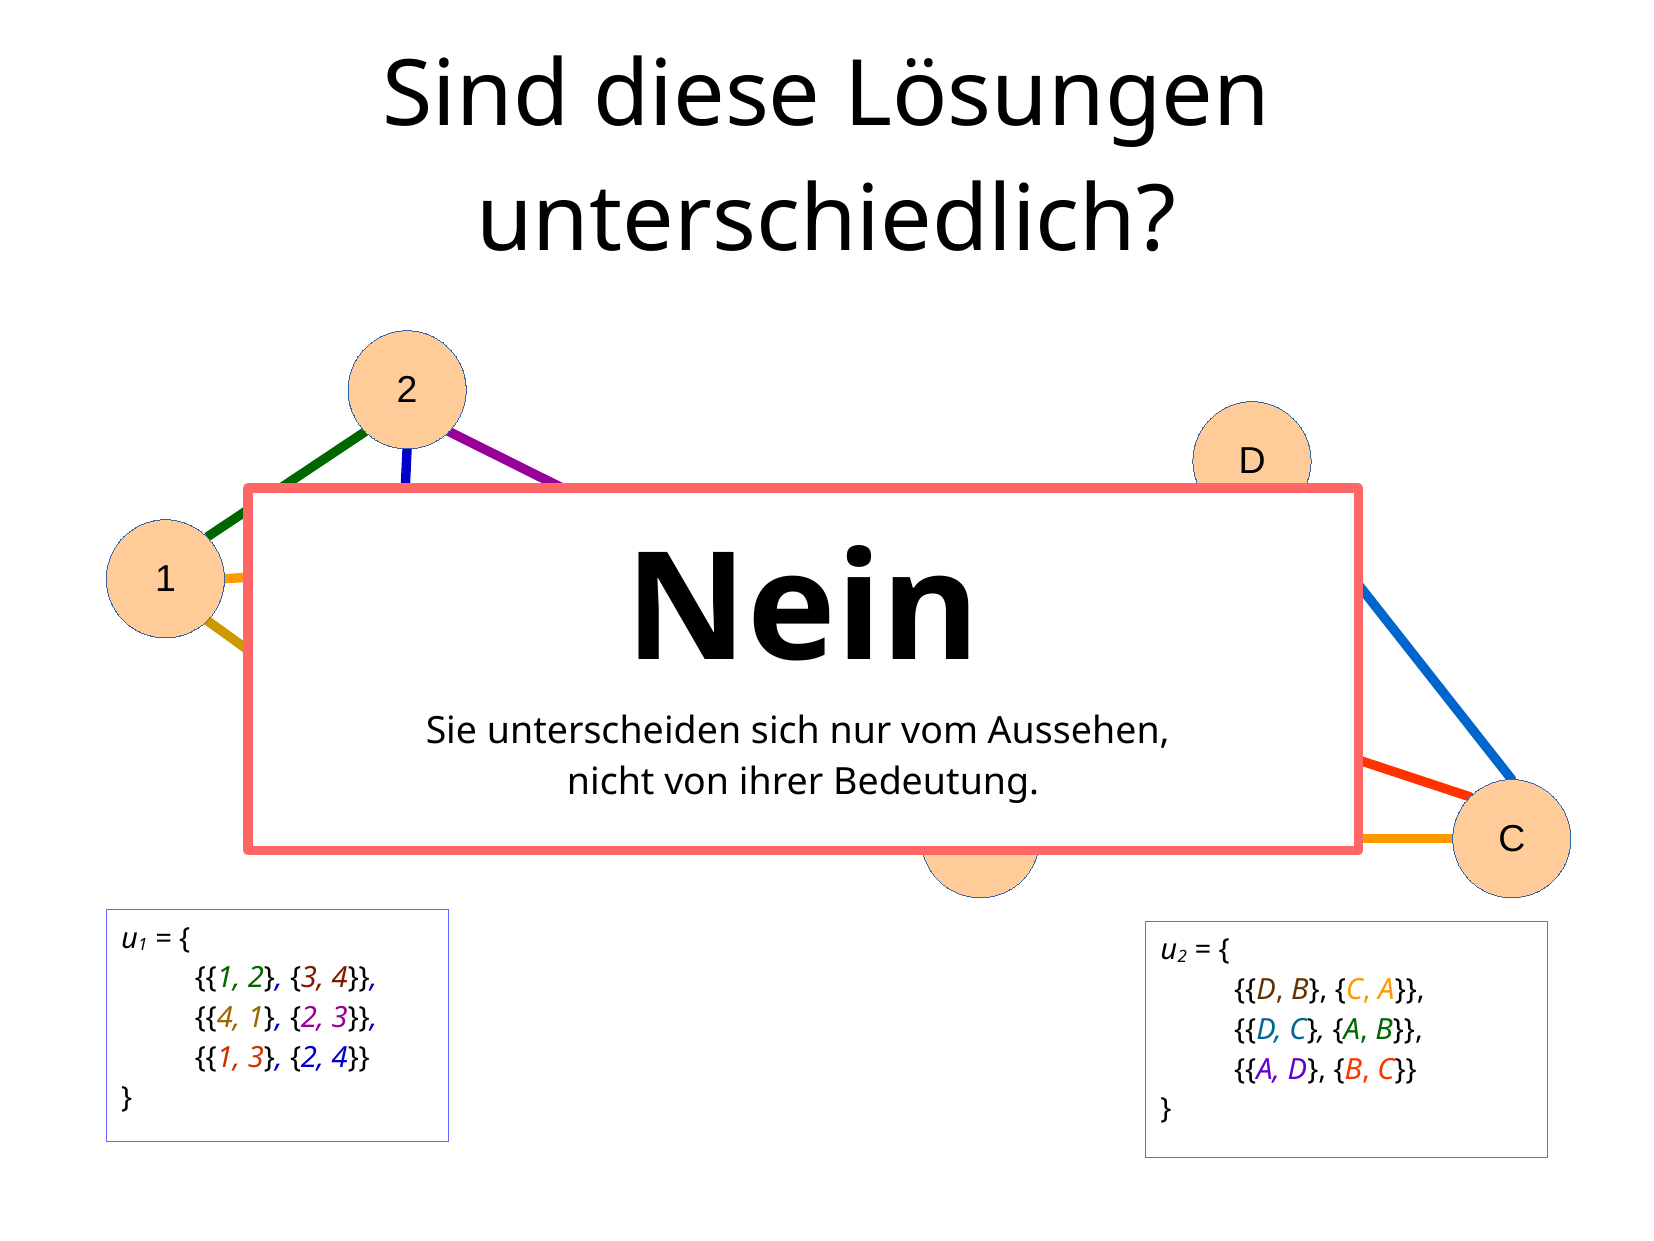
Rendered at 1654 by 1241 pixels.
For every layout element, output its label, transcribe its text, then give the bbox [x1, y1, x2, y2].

text_box Nein Sie unterscheiden sich nur vom Aussehen, nicht von ihrer Bedeutung. [248, 487, 1359, 851]
text_box A [923, 855, 1038, 898]
text_box u1 = { {{1, 2}, {3, 4}}, {{4, 1}, {2, 3}}, {{1, 3}, {2, 4}} } [106, 909, 449, 1142]
text_box u2 = { {{D, B}, {C, A}}, {{D, C}, {A, B}}, {{A, D}, {B, C}} } [1145, 921, 1548, 1158]
text_box 1 [106, 519, 225, 638]
title Sind diese Lösungen unterschiedlich? [82, 49, 1571, 257]
text_box D [1192, 401, 1312, 483]
text_box 2 [348, 330, 467, 449]
text_box C [1452, 779, 1571, 898]
